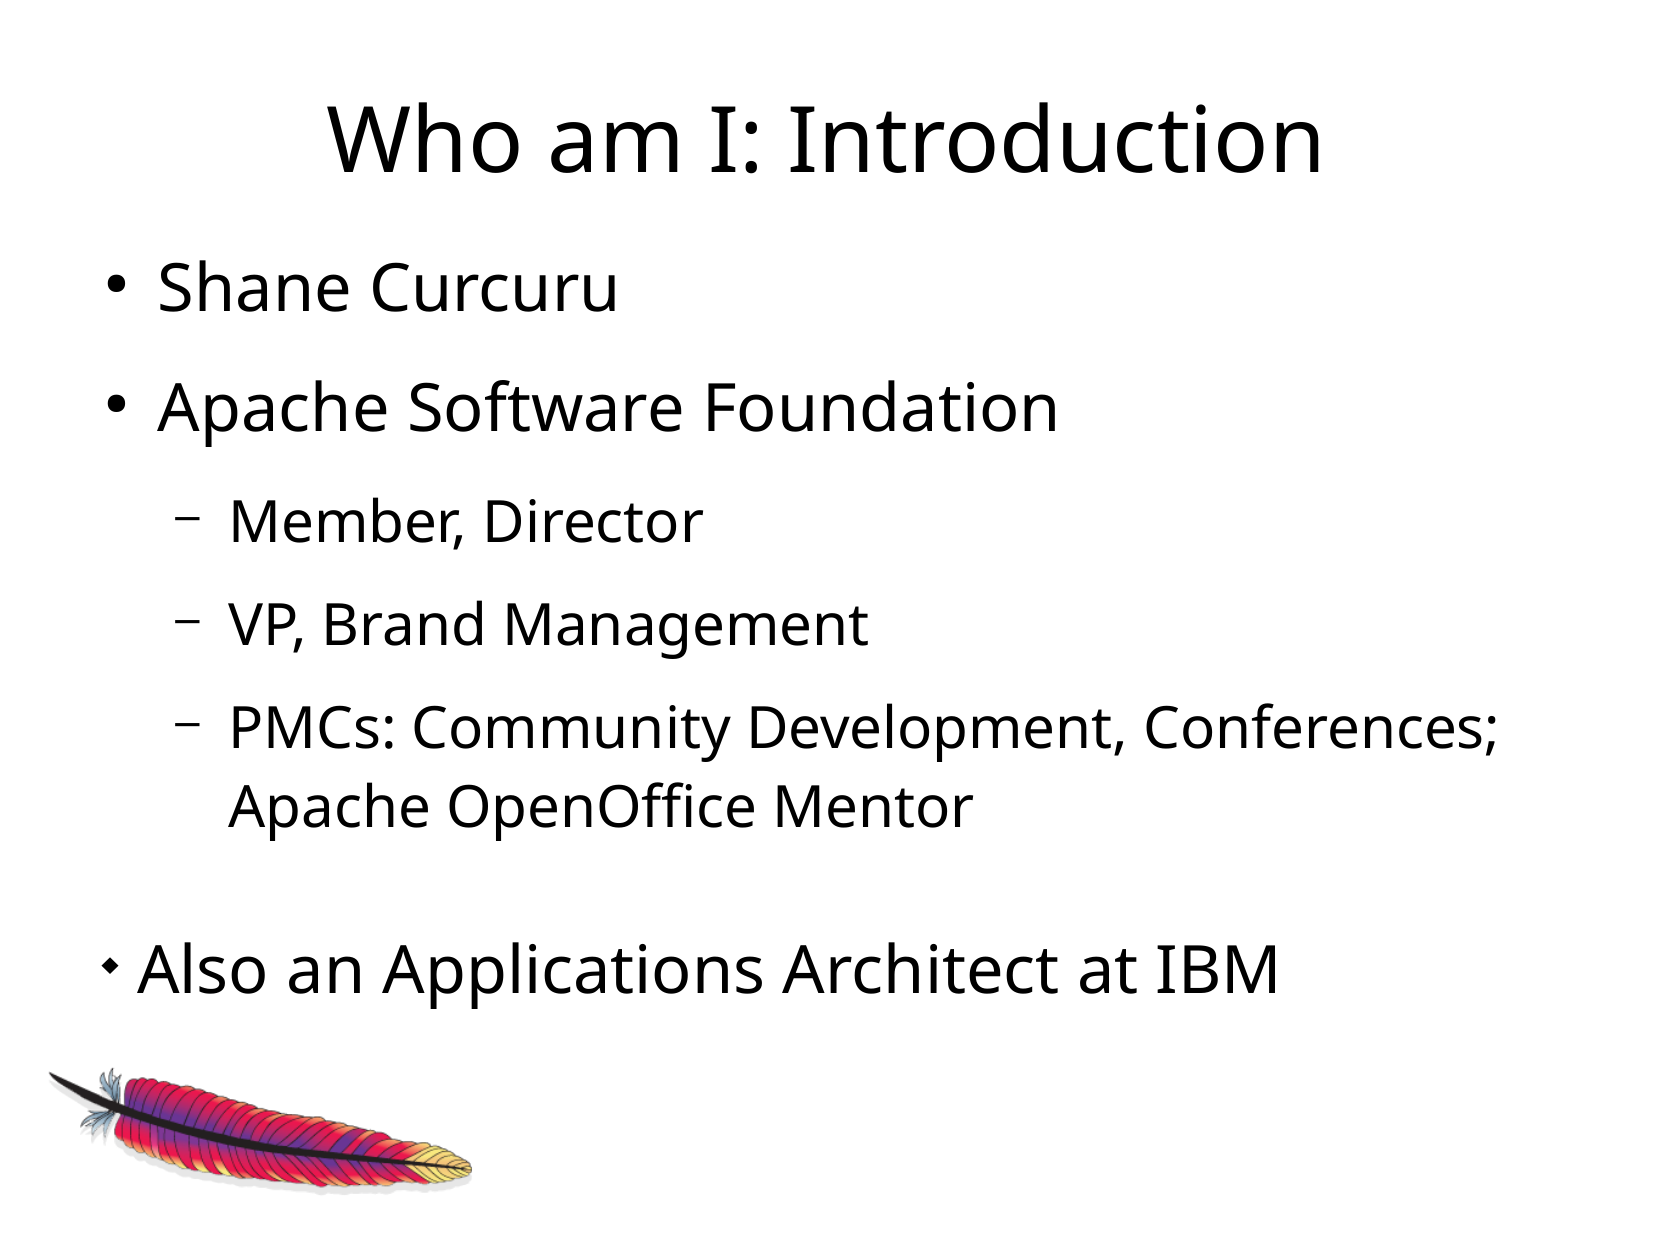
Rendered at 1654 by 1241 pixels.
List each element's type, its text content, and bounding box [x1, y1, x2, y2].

list Shane Curcuru Apache Software Foundation Member, Director VP, Brand Management PMCs: Community Development, Conferences; Apache OpenOffice Mentor [86, 240, 1576, 845]
title Who am I: Introduction [82, 49, 1571, 226]
picture [45, 1064, 477, 1200]
text_box Also an Applications Architect at IBM [86, 915, 1377, 1036]
